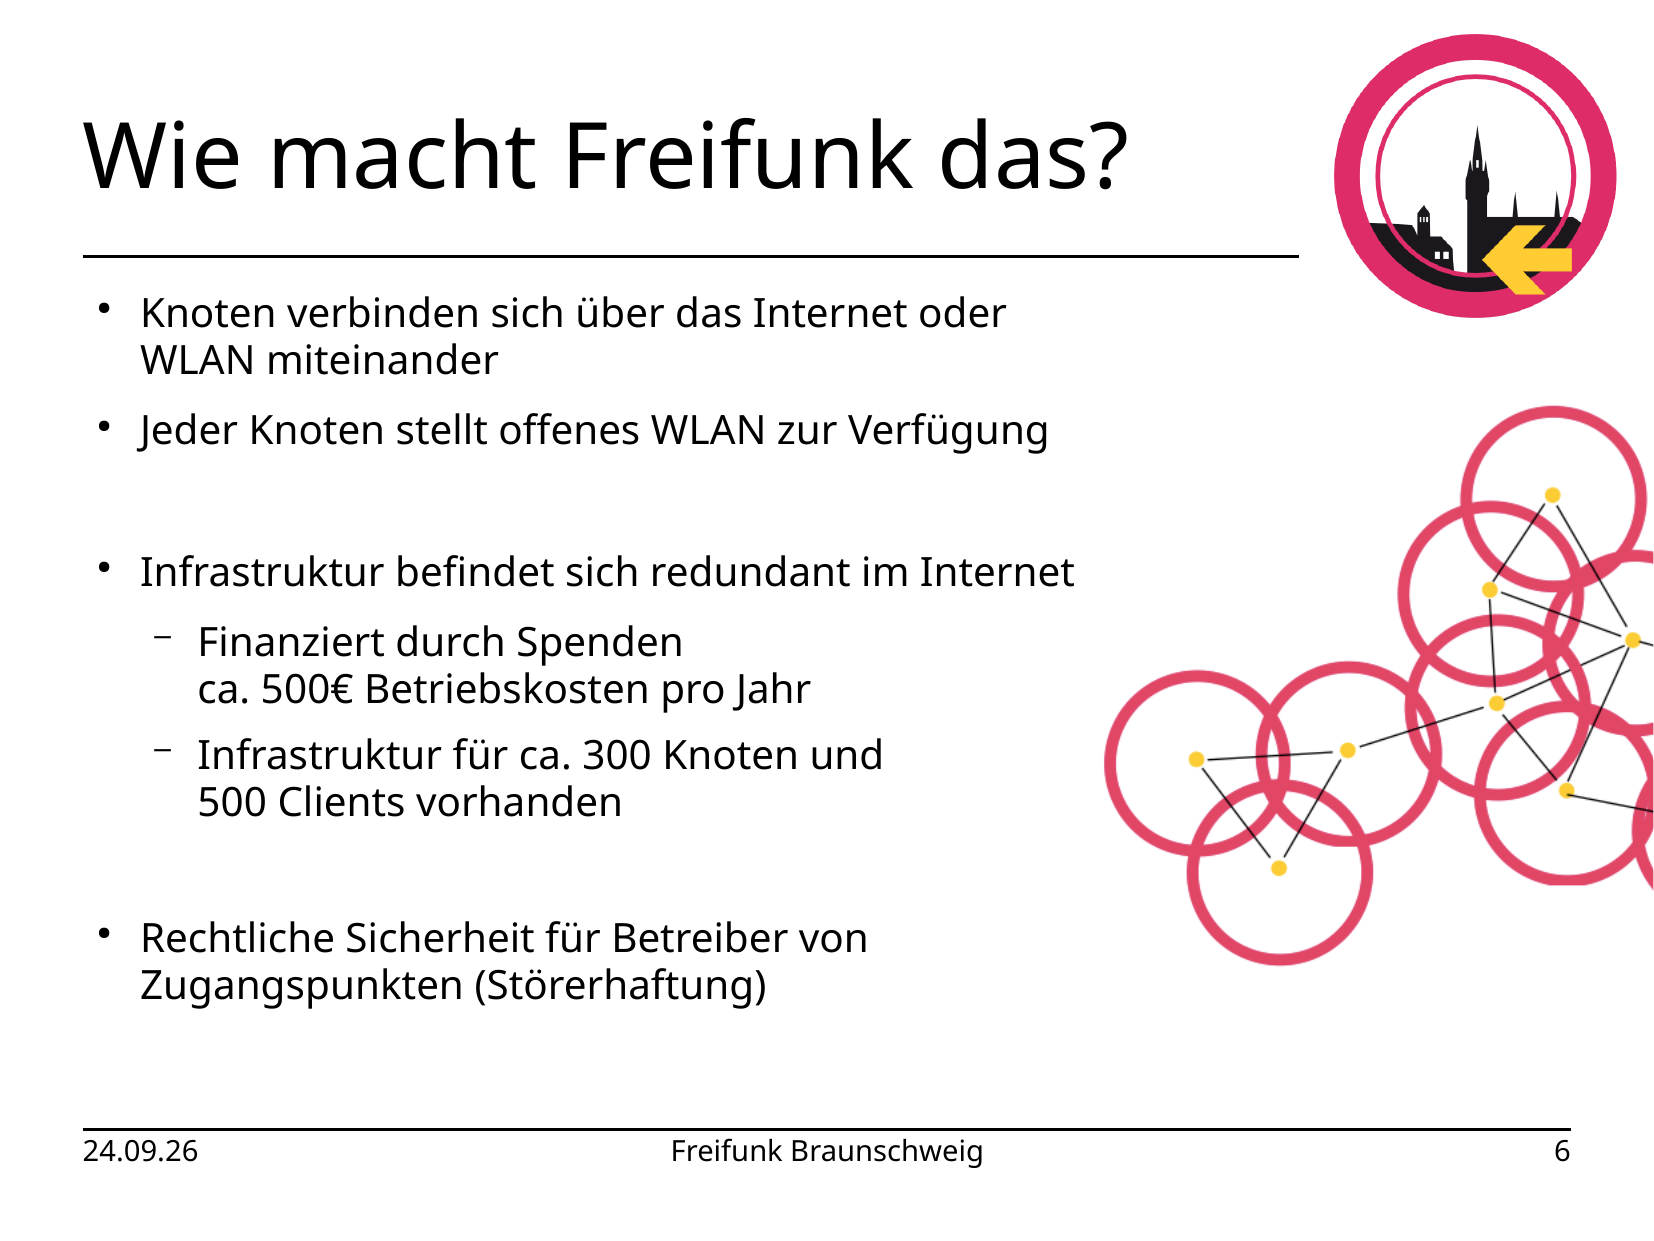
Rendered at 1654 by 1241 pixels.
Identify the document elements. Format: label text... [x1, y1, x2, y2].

list Knoten verbinden sich über das Internet oder WLAN miteinander Jeder Knoten stellt offenes WLAN zur Verfügung Infrastruktur befindet sich redundant im Internet Finanziert durch Spenden ca. 500€ Betriebskosten pro Jahr Infrastruktur für ca. 300 Knoten und 500 Clients vorhanden Rechtliche Sicherheit für Betreiber von Zugangspunkten (Störerhaftung) [82, 290, 1538, 1010]
picture [1331, 32, 1619, 319]
title Wie macht Freifunk das? [82, 49, 1300, 257]
picture [1051, 366, 1654, 1120]
